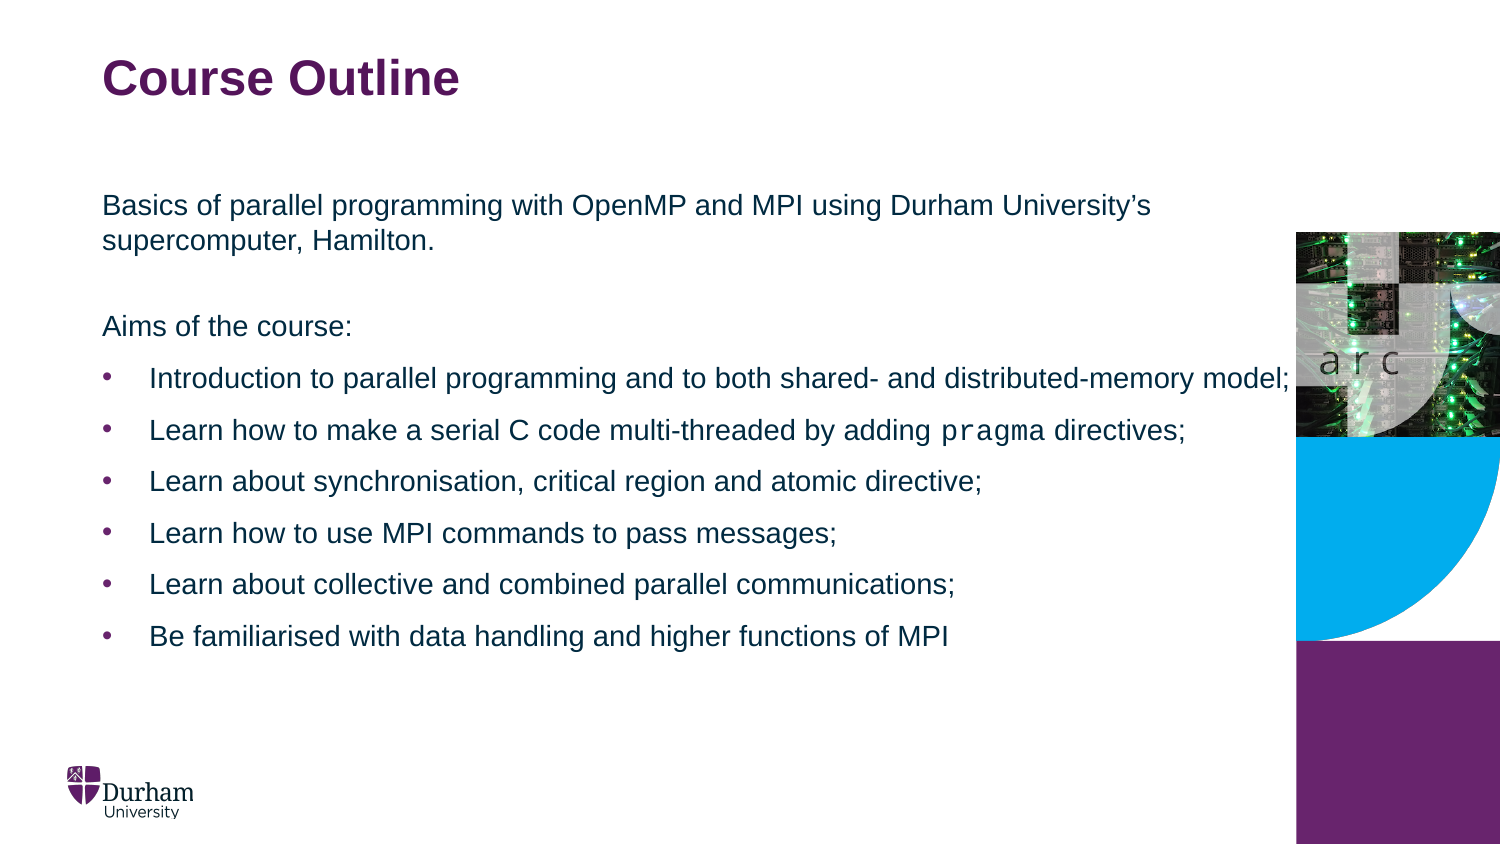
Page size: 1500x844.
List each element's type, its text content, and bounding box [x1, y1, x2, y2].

picture [67, 766, 193, 819]
picture [1332, 467, 1500, 640]
picture [1296, 232, 1500, 436]
text_box [1296, 640, 1500, 844]
list Basics of parallel programming with OpenMP and MPI using Durham University’s supercomputer, Hamilton. Aims of the course: Introduction to parallel programming and to both shared- and distributed-memory model; Learn how to make a serial C code multi-threaded by adding pragma directives; Learn about synchronisation, critical region and atomic directive; Learn how to use MPI commands to pass messages; Learn about collective and combined parallel communications; Be familiarised with data handling and higher functions of MPI [101, 186, 1296, 524]
title Course Outline [101, 45, 1399, 187]
